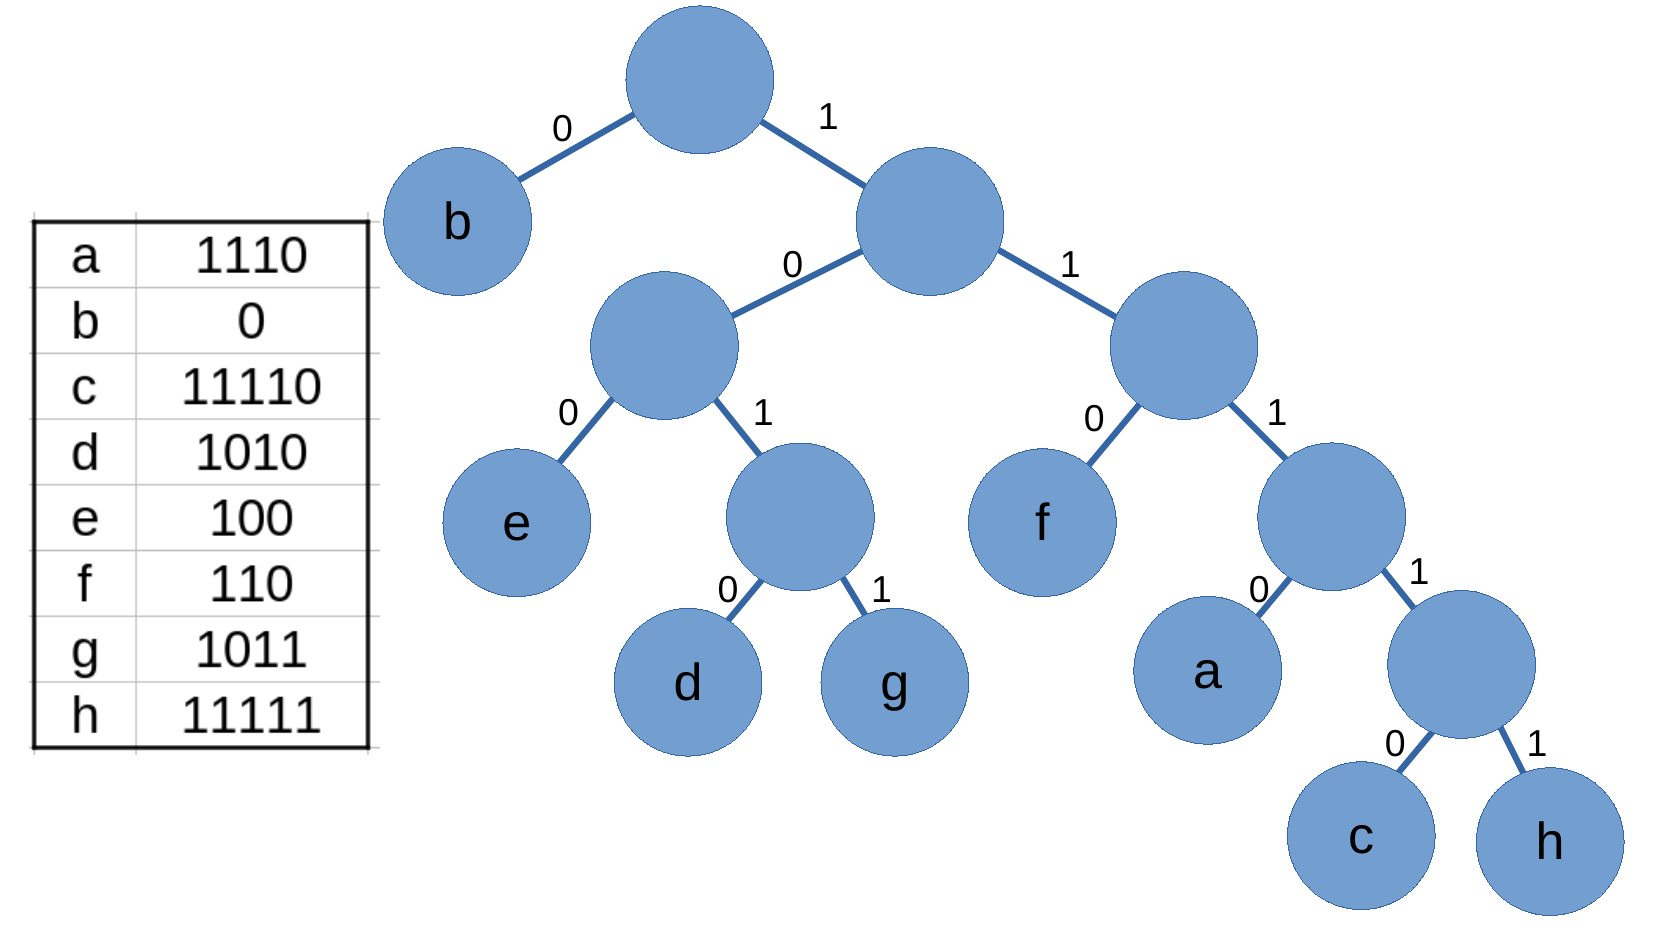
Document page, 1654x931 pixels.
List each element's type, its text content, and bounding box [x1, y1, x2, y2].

text_box [1257, 442, 1406, 591]
text_box 0 [1370, 714, 1430, 774]
text_box [625, 5, 774, 154]
text_box h [1476, 770, 1625, 916]
text_box 1 [1393, 543, 1453, 603]
text_box [726, 443, 875, 591]
text_box [1387, 590, 1536, 739]
text_box [1110, 271, 1258, 420]
text_box 0 [537, 100, 597, 160]
text_box 0 [1068, 389, 1128, 449]
text_box 1 [1511, 714, 1571, 774]
text_box 1 [1251, 383, 1312, 443]
text_box a [1133, 596, 1282, 745]
text_box b [383, 147, 532, 296]
text_box 1 [1045, 236, 1105, 296]
text_box f [968, 448, 1117, 597]
text_box e [442, 448, 591, 597]
text_box 0 [767, 236, 827, 296]
text_box 0 [702, 561, 762, 621]
text_box c [1287, 761, 1436, 910]
text_box 0 [543, 383, 603, 443]
text_box d [614, 608, 762, 757]
text_box 1 [856, 561, 916, 621]
picture [29, 212, 380, 755]
text_box 1 [738, 383, 798, 443]
text_box 0 [1234, 561, 1294, 621]
text_box g [820, 611, 969, 757]
text_box 1 [803, 88, 863, 148]
text_box [856, 147, 1004, 296]
text_box [590, 271, 739, 420]
